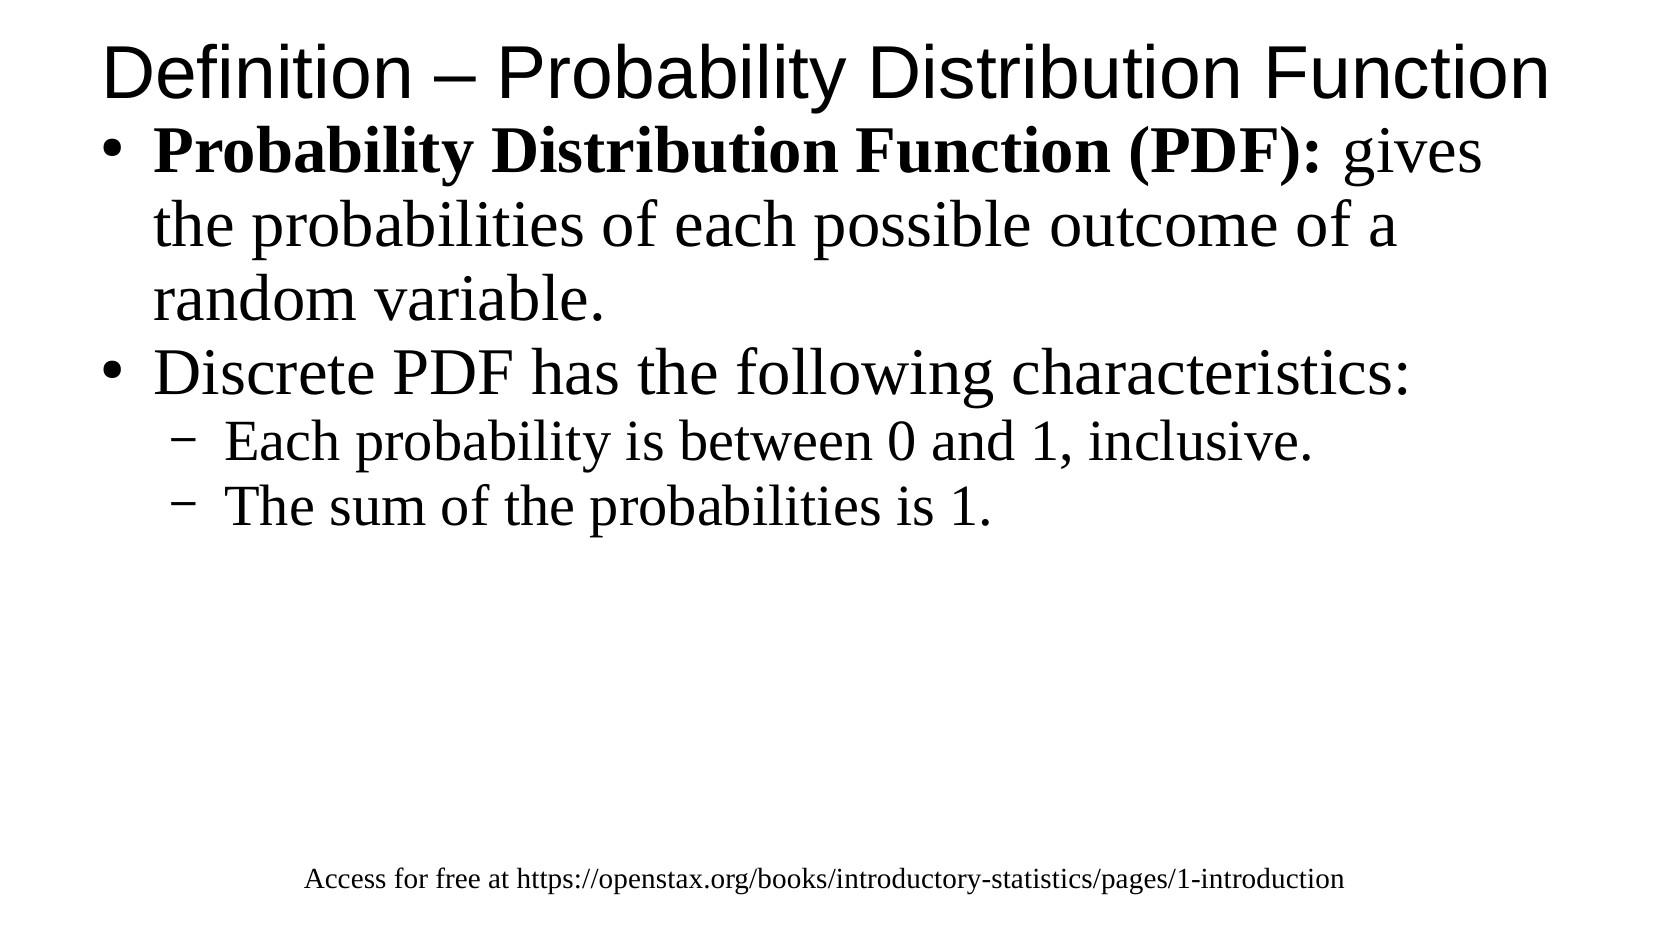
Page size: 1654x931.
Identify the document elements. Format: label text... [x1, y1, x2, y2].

list Probability Distribution Function (PDF): gives the probabilities of each possible outcome of a random variable. Discrete PDF has the following characteristics: Each probability is between 0 and 1, inclusive. The sum of the probabilities is 1. [82, 112, 1571, 863]
title Definition – Probability Distribution Function [82, 18, 1571, 112]
